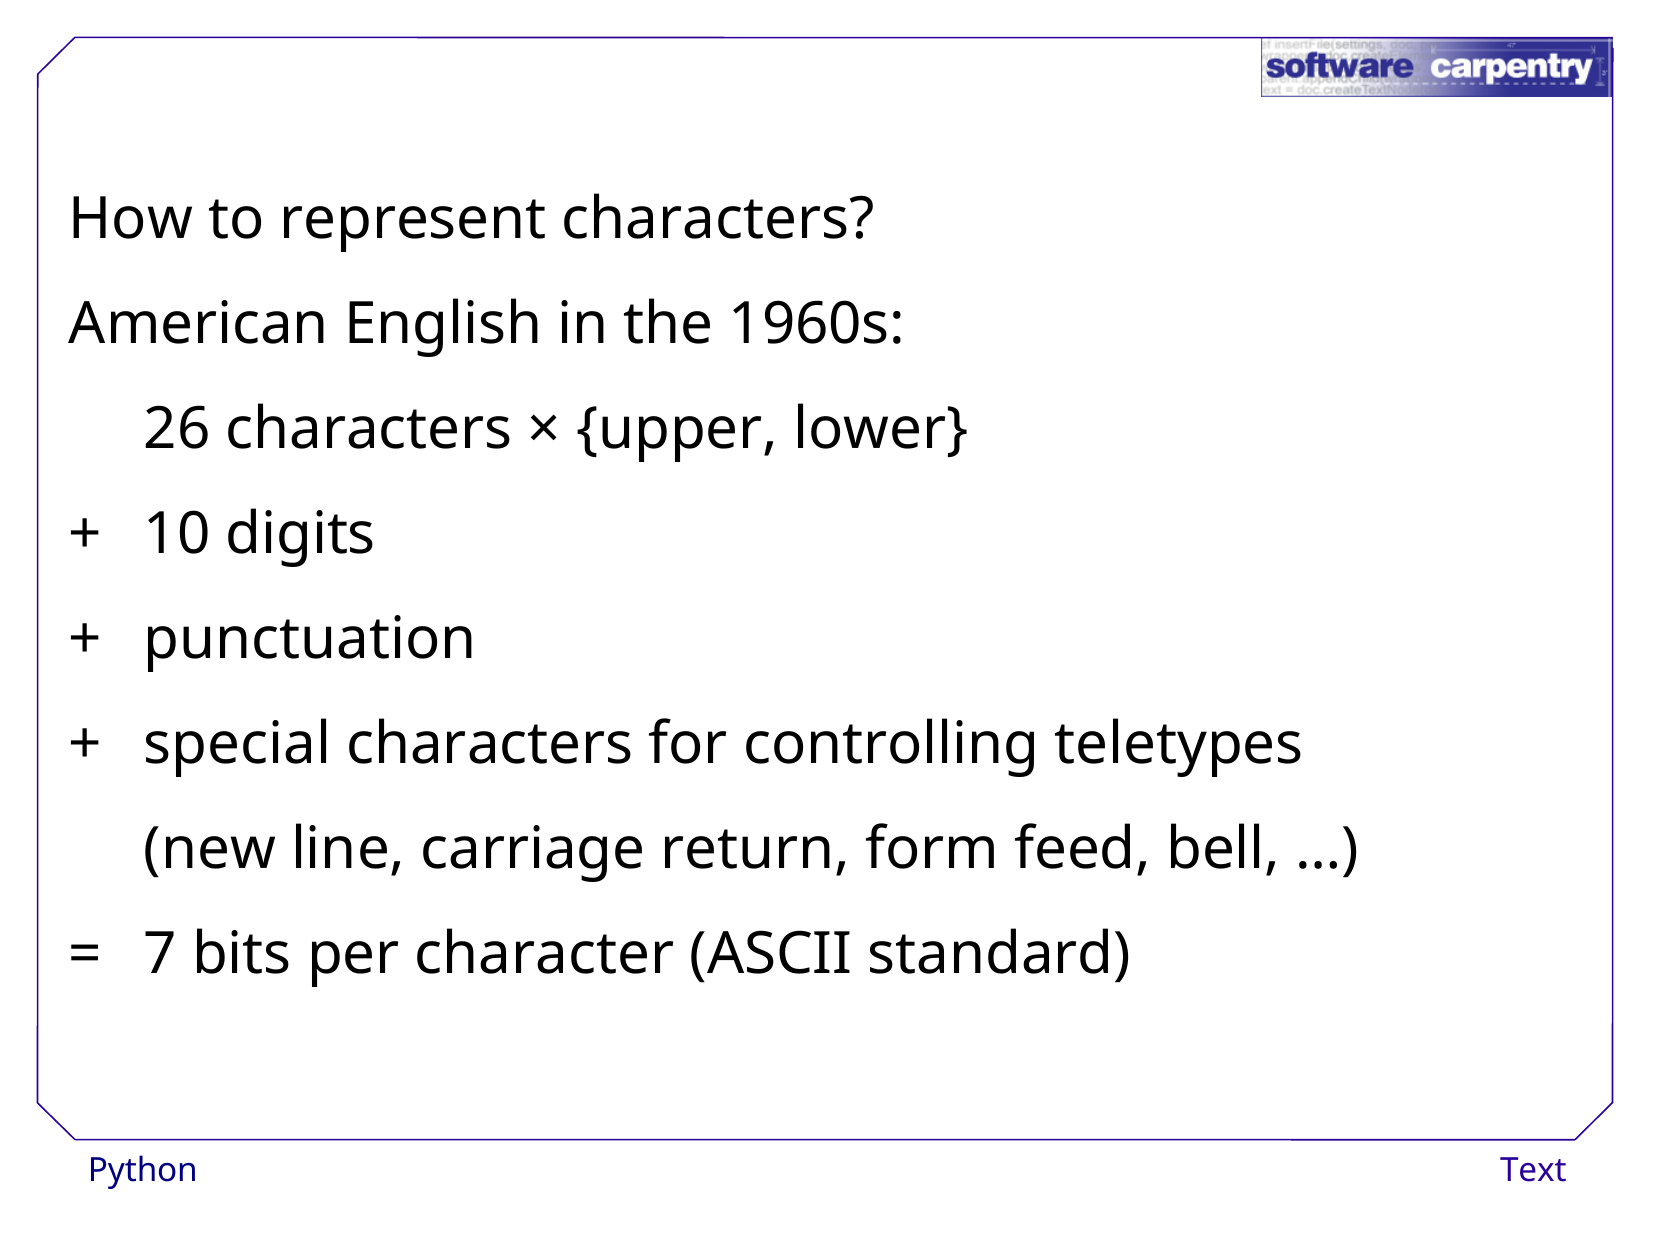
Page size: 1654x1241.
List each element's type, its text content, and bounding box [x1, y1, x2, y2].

text_box How to represent characters? American English in the 1960s: 26 characters × {upper, lower} + 10 digits + punctuation + special characters for controlling teletypes (new line, carriage return, form feed, bell, …) = 7 bits per character (ASCII standard) [53, 137, 1524, 993]
picture [1261, 39, 1613, 97]
